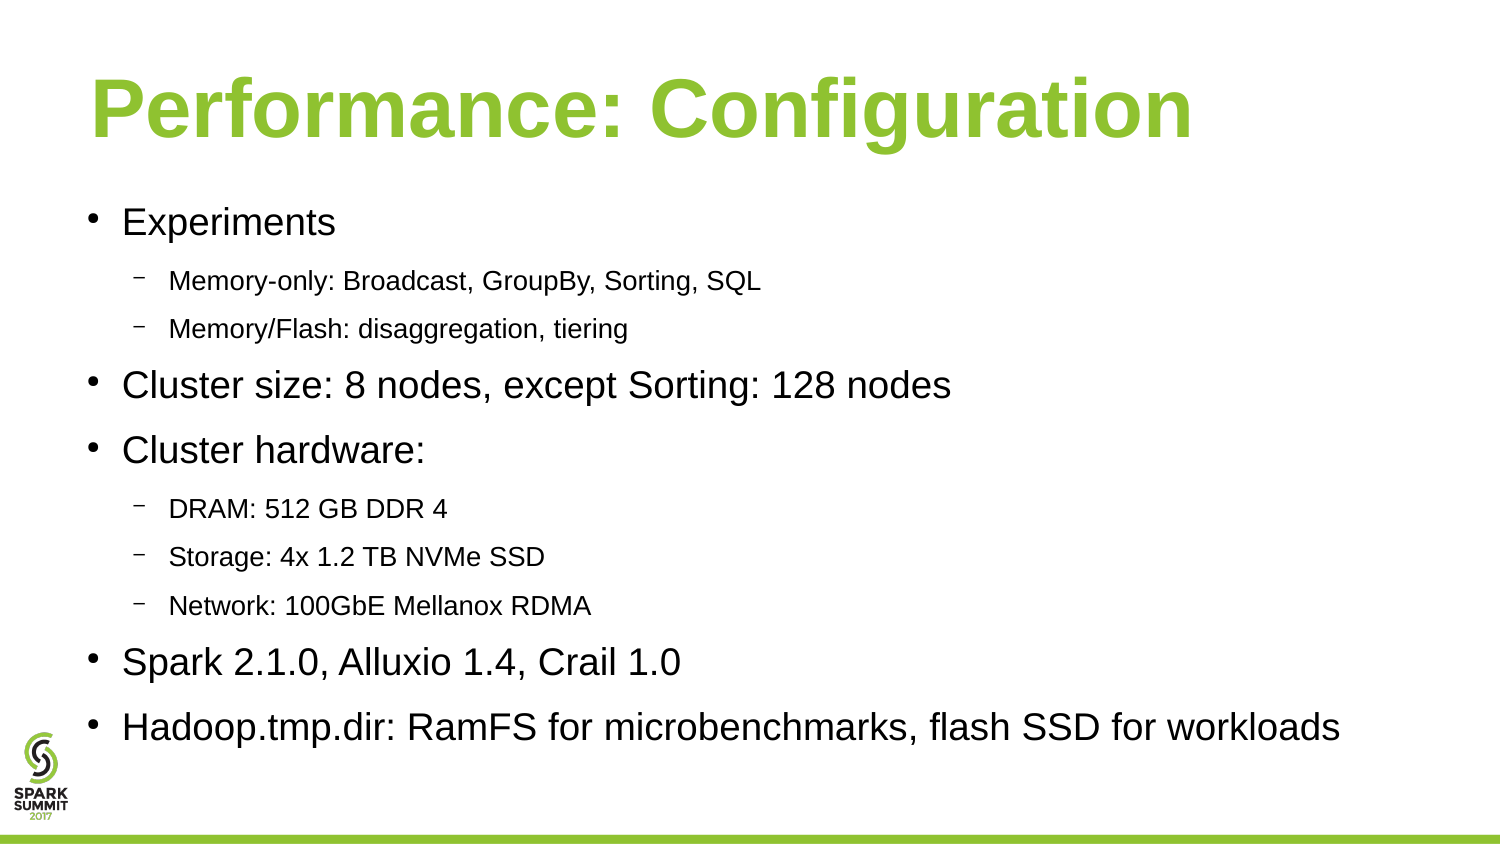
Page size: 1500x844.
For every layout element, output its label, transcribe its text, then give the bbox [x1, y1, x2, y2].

list Experiments Memory-only: Broadcast, GroupBy, Sorting, SQL Memory/Flash: disaggregation, tiering Cluster size: 8 nodes, except Sorting: 128 nodes Cluster hardware: DRAM: 512 GB DDR 4 Storage: 4x 1.2 TB NVMe SSD Network: 100GbE Mellanox RDMA Spark 2.1.0, Alluxio 1.4, Crail 1.0 Hadoop.tmp.dir: RamFS for microbenchmarks, flash SSD for workloads [75, 196, 1426, 754]
picture [13, 731, 69, 833]
title Performance: Configuration [75, 33, 1425, 175]
